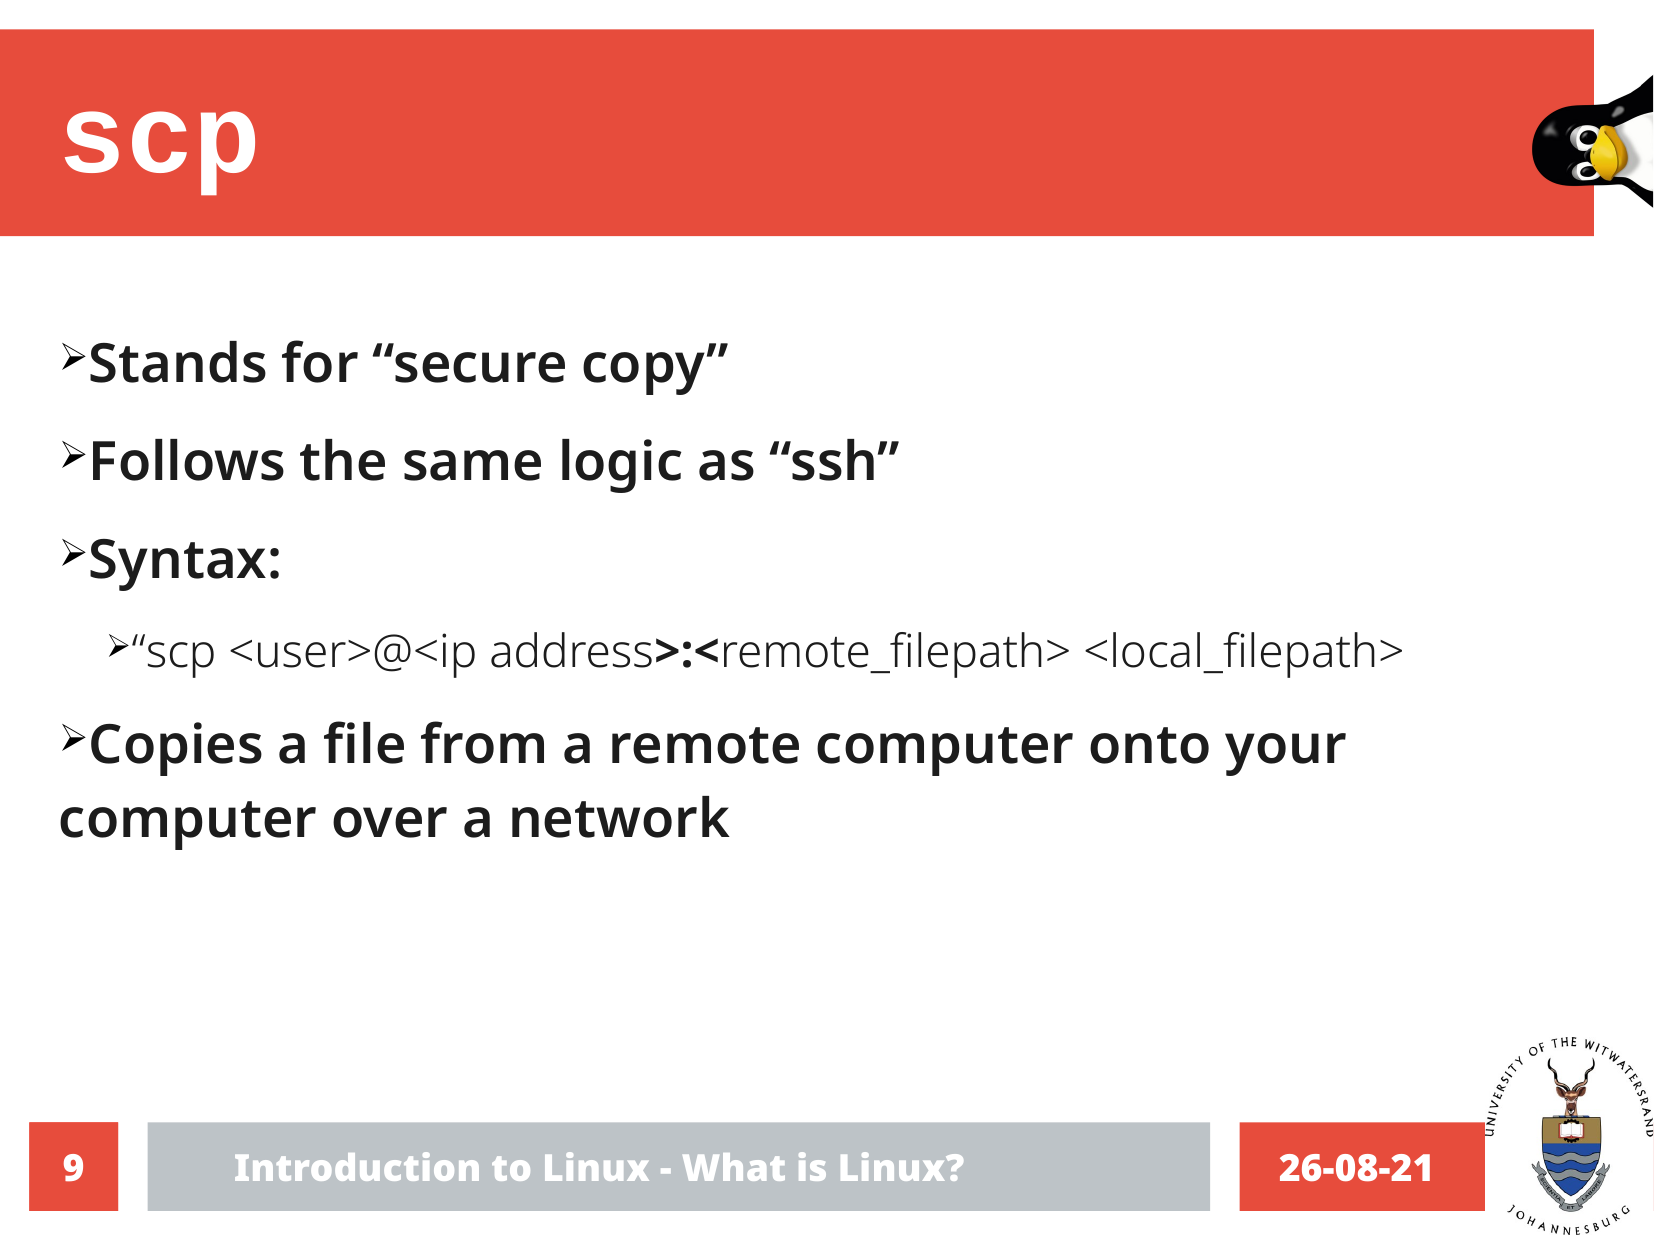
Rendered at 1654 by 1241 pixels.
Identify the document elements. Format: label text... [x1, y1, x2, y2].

picture [1515, 24, 1654, 276]
picture [1485, 1037, 1654, 1235]
title scp [58, 59, 1594, 207]
list Stands for “secure copy” Follows the same logic as “ssh” Syntax: “scp <user>@<ip address>:<remote_filepath> <local_filepath> Copies a file from a remote computer onto your computer over a network [58, 324, 1565, 1093]
